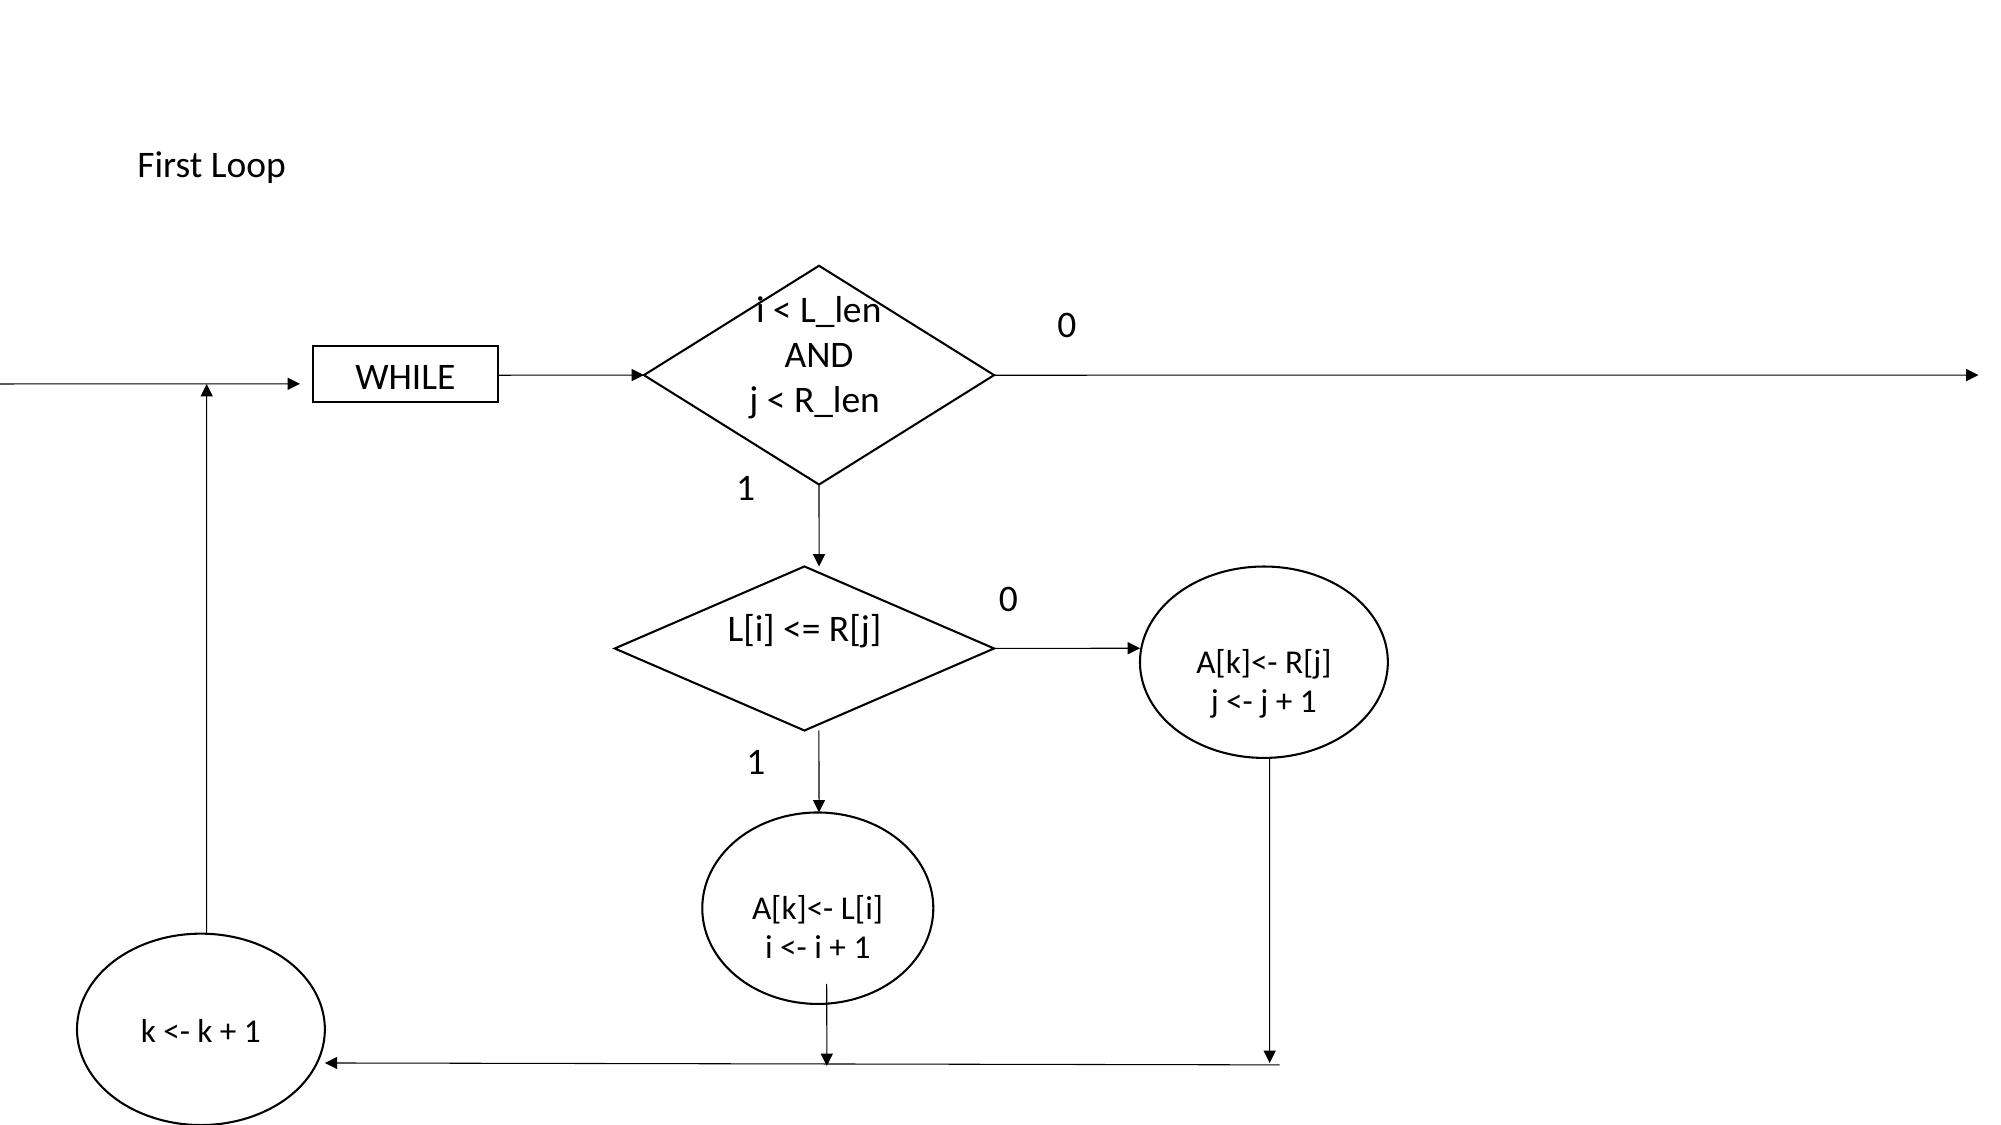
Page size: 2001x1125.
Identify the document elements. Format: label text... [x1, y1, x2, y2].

title First Loop [137, 59, 1863, 278]
text_box 0 [984, 566, 1024, 627]
text_box L[i] <= R[j] [614, 566, 994, 731]
text_box 1 [731, 729, 769, 790]
text_box 1 [721, 455, 758, 516]
text_box A[k]<- R[j] j <- j + 1 [1140, 566, 1388, 758]
text_box k <- k + 1 [77, 933, 325, 1125]
text_box 0 [1042, 293, 1082, 353]
text_box WHILE [312, 346, 499, 403]
text_box i < L_len AND j < R_len [644, 265, 994, 484]
text_box A[k]<- L[i] i <- i + 1 [702, 812, 934, 1004]
